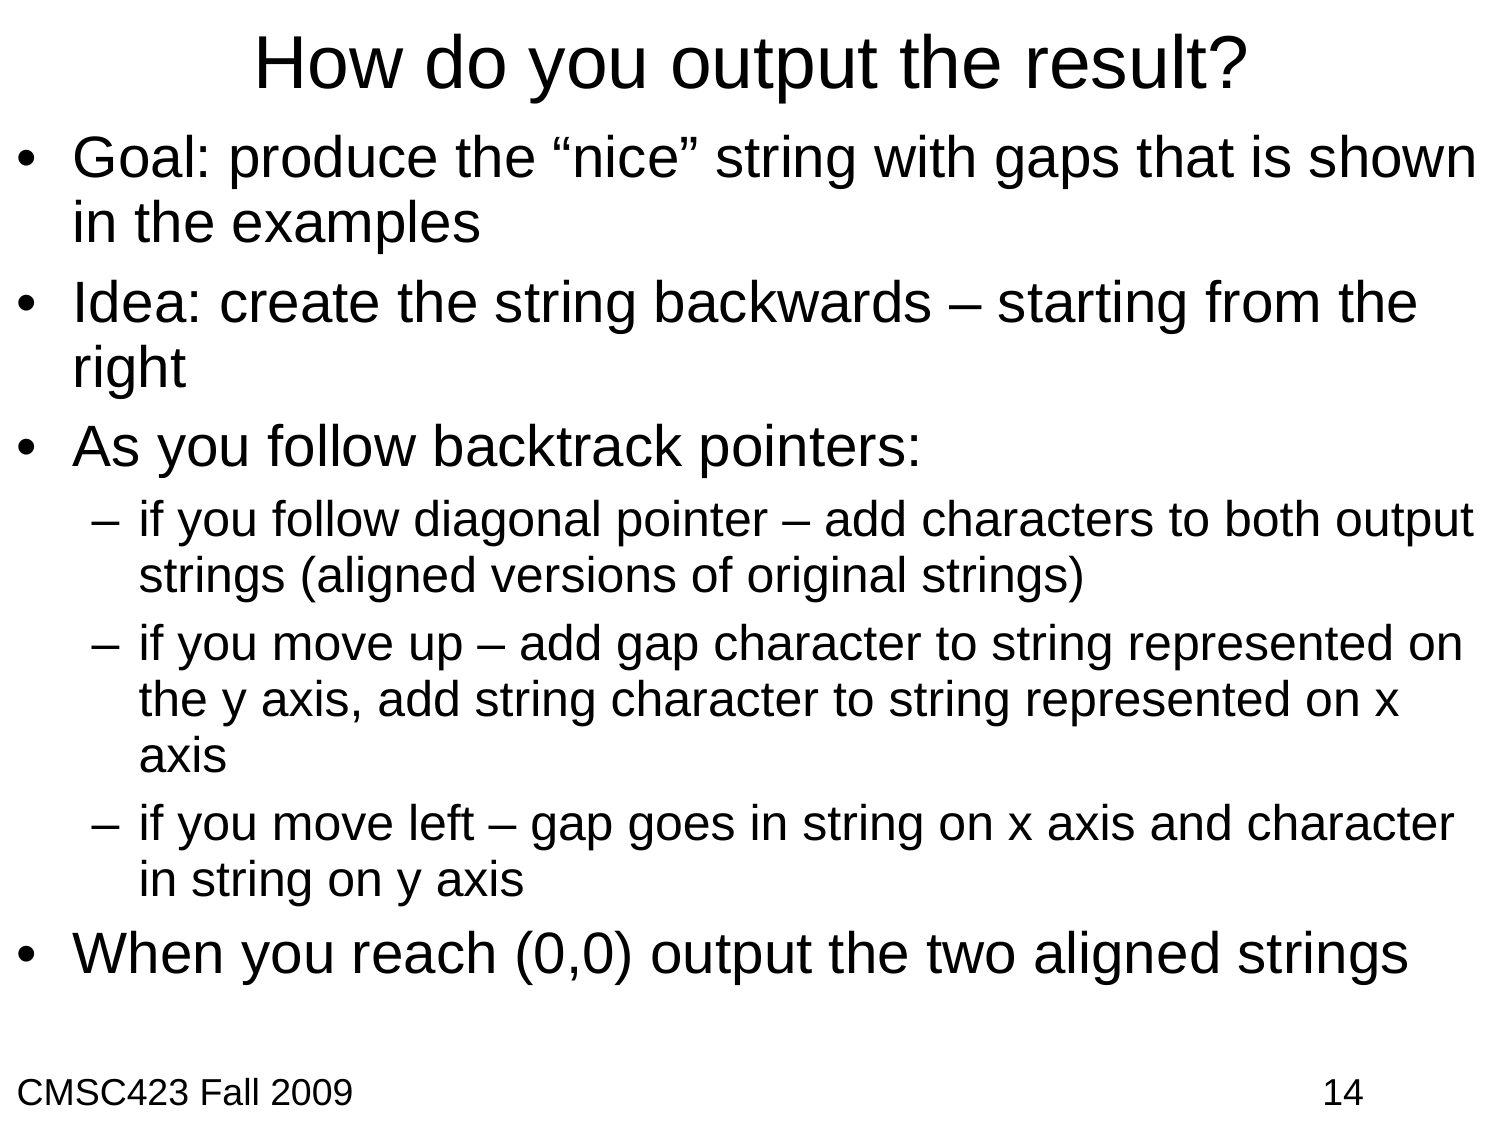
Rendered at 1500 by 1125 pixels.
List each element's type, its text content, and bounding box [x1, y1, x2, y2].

title How do you output the result? [19, 9, 1485, 116]
list Goal: produce the “nice” string with gaps that is shown in the examples Idea: create the string backwards – starting from the right As you follow backtrack pointers: if you follow diagonal pointer – add characters to both output strings (aligned versions of original strings) if you move up – add gap character to string represented on the y axis, add string character to string represented on x axis if you move left – gap goes in string on x axis and character in string on y axis When you reach (0,0) output the two aligned strings [16, 124, 1485, 1072]
